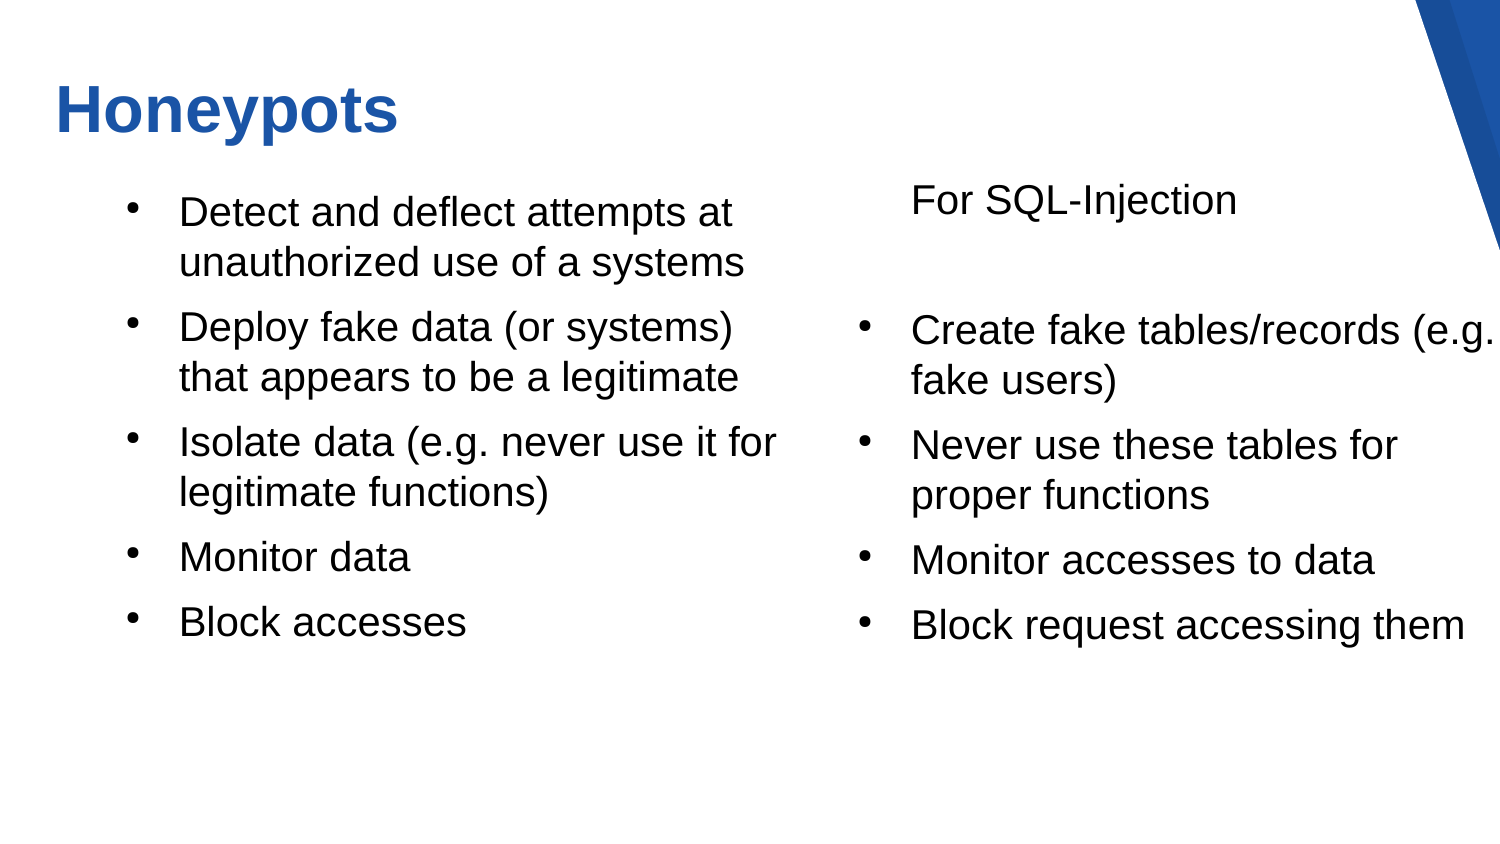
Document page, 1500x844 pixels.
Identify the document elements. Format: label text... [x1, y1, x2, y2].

list Detect and deflect attempts at unauthorized use of a systems Deploy fake data (or systems) that appears to be a legitimate Isolate data (e.g. never use it for legitimate functions) Monitor data Block accesses [92, 169, 811, 736]
list For SQL-Injection Create fake tables/records (e.g. fake users) Never use these tables for proper functions Monitor accesses to data Block request accessing them [825, 157, 1500, 724]
title Honeypots [40, 93, 1231, 161]
